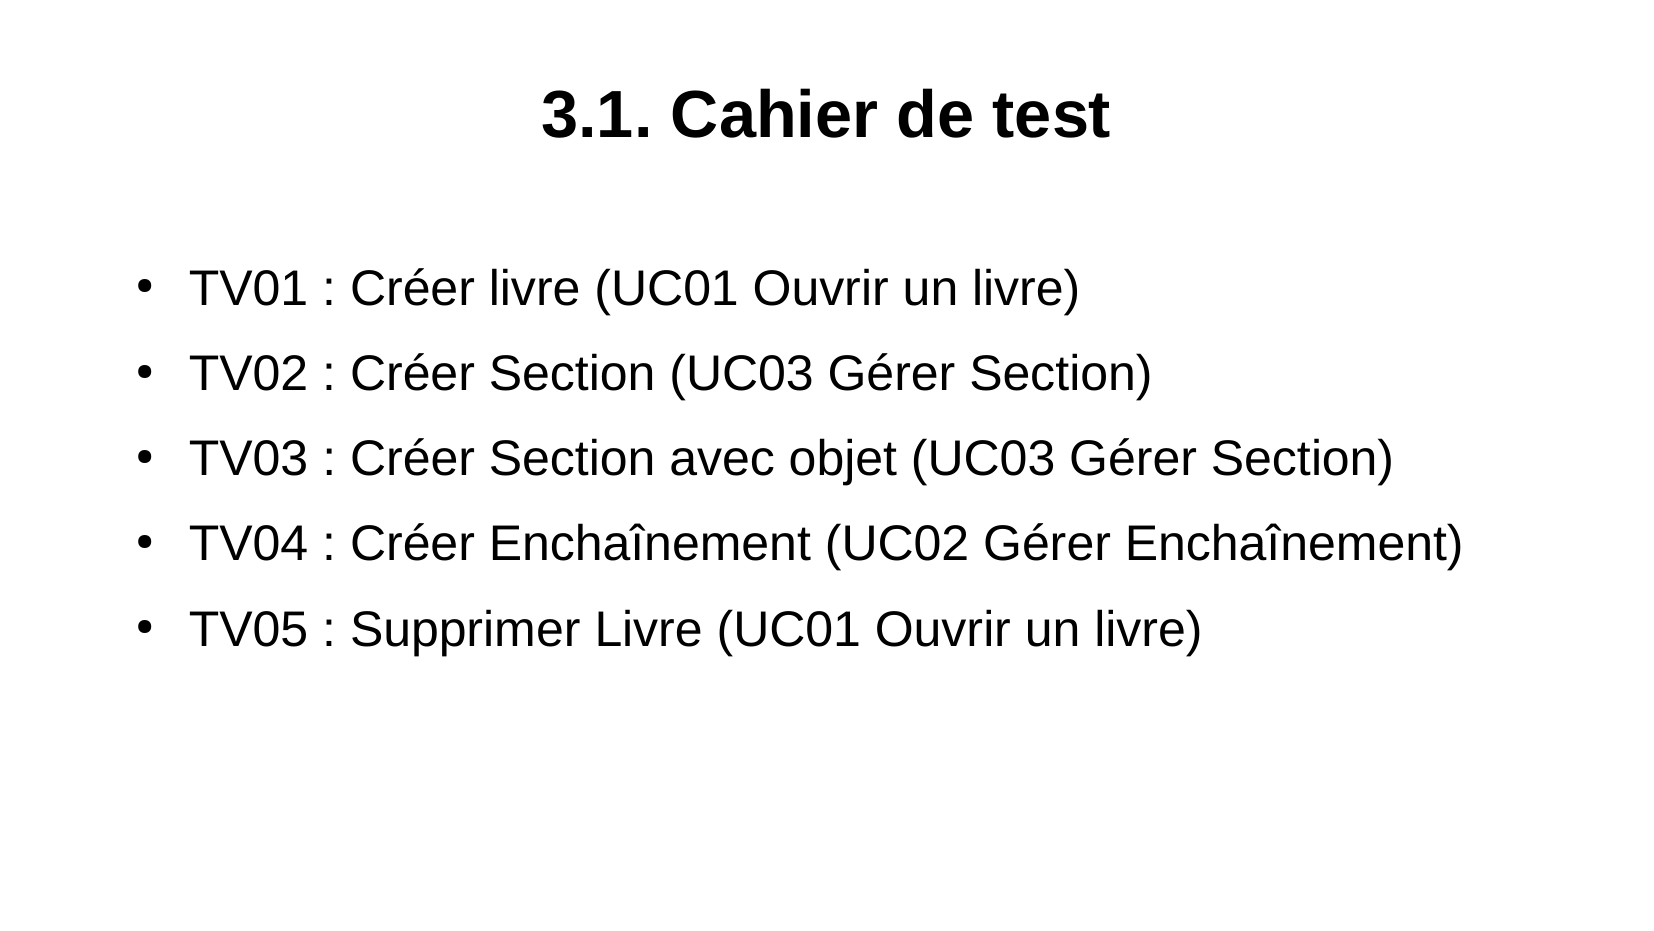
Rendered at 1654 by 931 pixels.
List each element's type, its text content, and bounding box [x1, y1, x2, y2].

list TV01 : Créer livre (UC01 Ouvrir un livre) TV02 : Créer Section (UC03 Gérer Section) TV03 : Créer Section avec objet (UC03 Gérer Section) TV04 : Créer Enchaînement (UC02 Gérer Enchaînement) TV05 : Supprimer Livre (UC01 Ouvrir un livre) [82, 259, 1571, 758]
title 3.1. Cahier de test [82, 37, 1571, 193]
